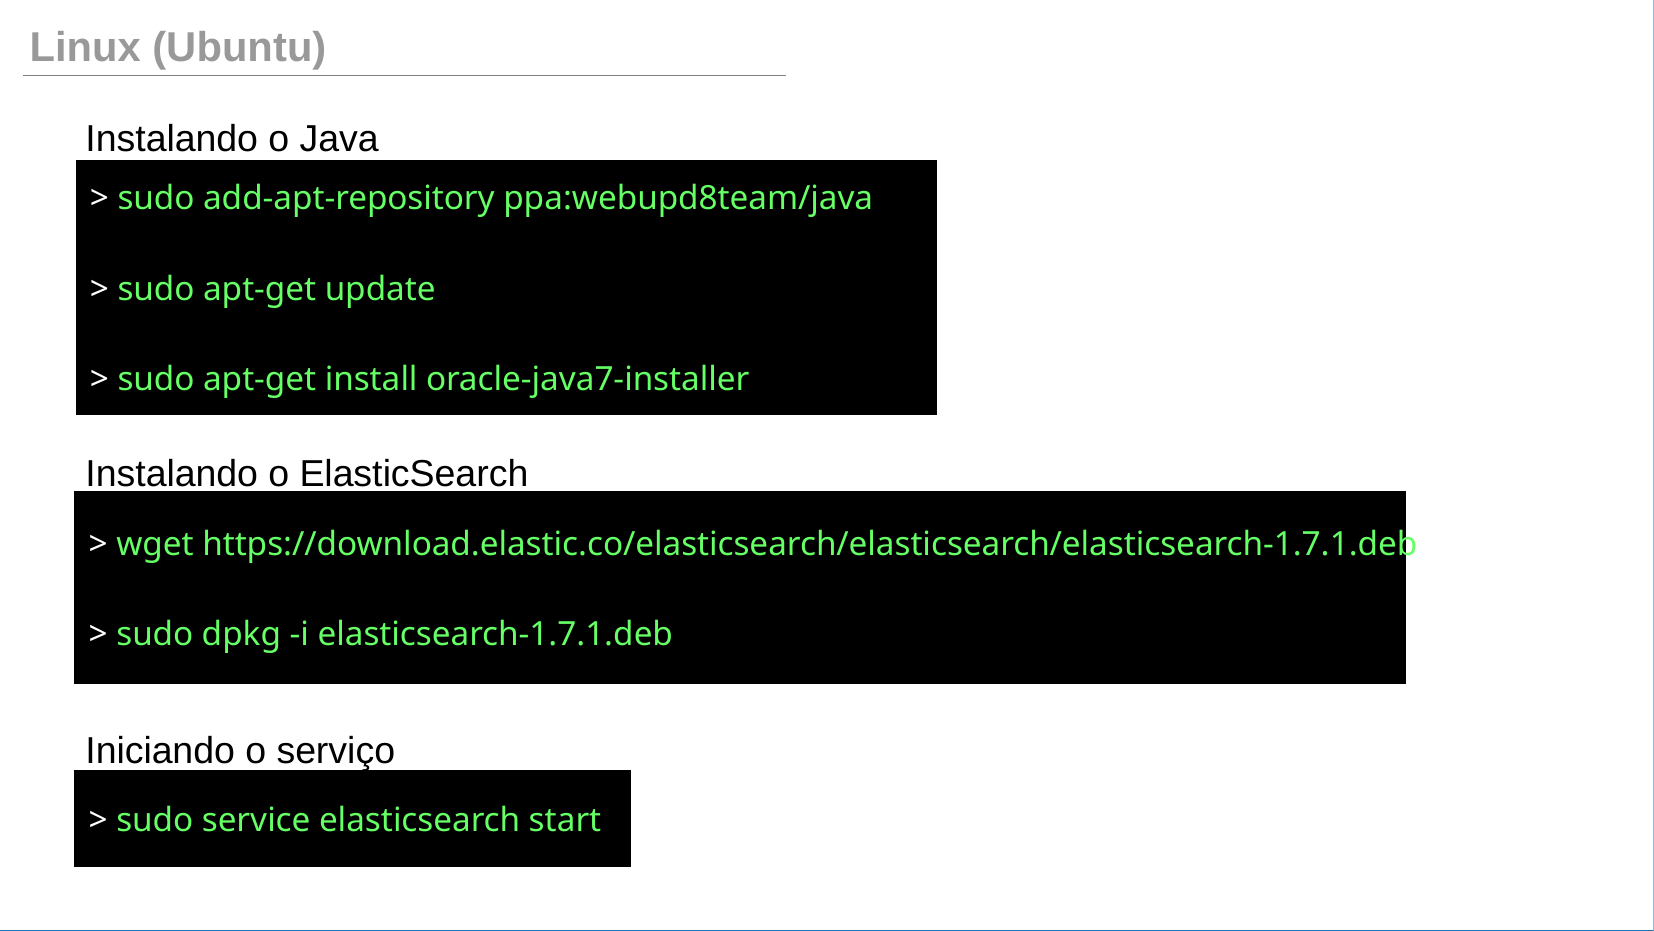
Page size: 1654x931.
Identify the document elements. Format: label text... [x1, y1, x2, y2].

text_box Instalando o ElasticSearch [70, 444, 544, 502]
text_box [0, 0, 1654, 931]
text_box > sudo service elasticsearch start [73, 769, 632, 868]
text_box > sudo add-apt-repository ppa:webupd8team/java > sudo apt-get update > sudo apt-get install oracle-java7-installer [75, 159, 938, 416]
title Linux (Ubuntu) [29, 11, 916, 82]
text_box Iniciando o serviço [70, 722, 411, 780]
text_box > wget https://download.elastic.co/elasticsearch/elasticsearch/elasticsearch-1.7.1.deb > sudo dpkg -i elasticsearch-1.7.1.deb [73, 490, 1407, 685]
text_box Instalando o Java [70, 110, 394, 168]
